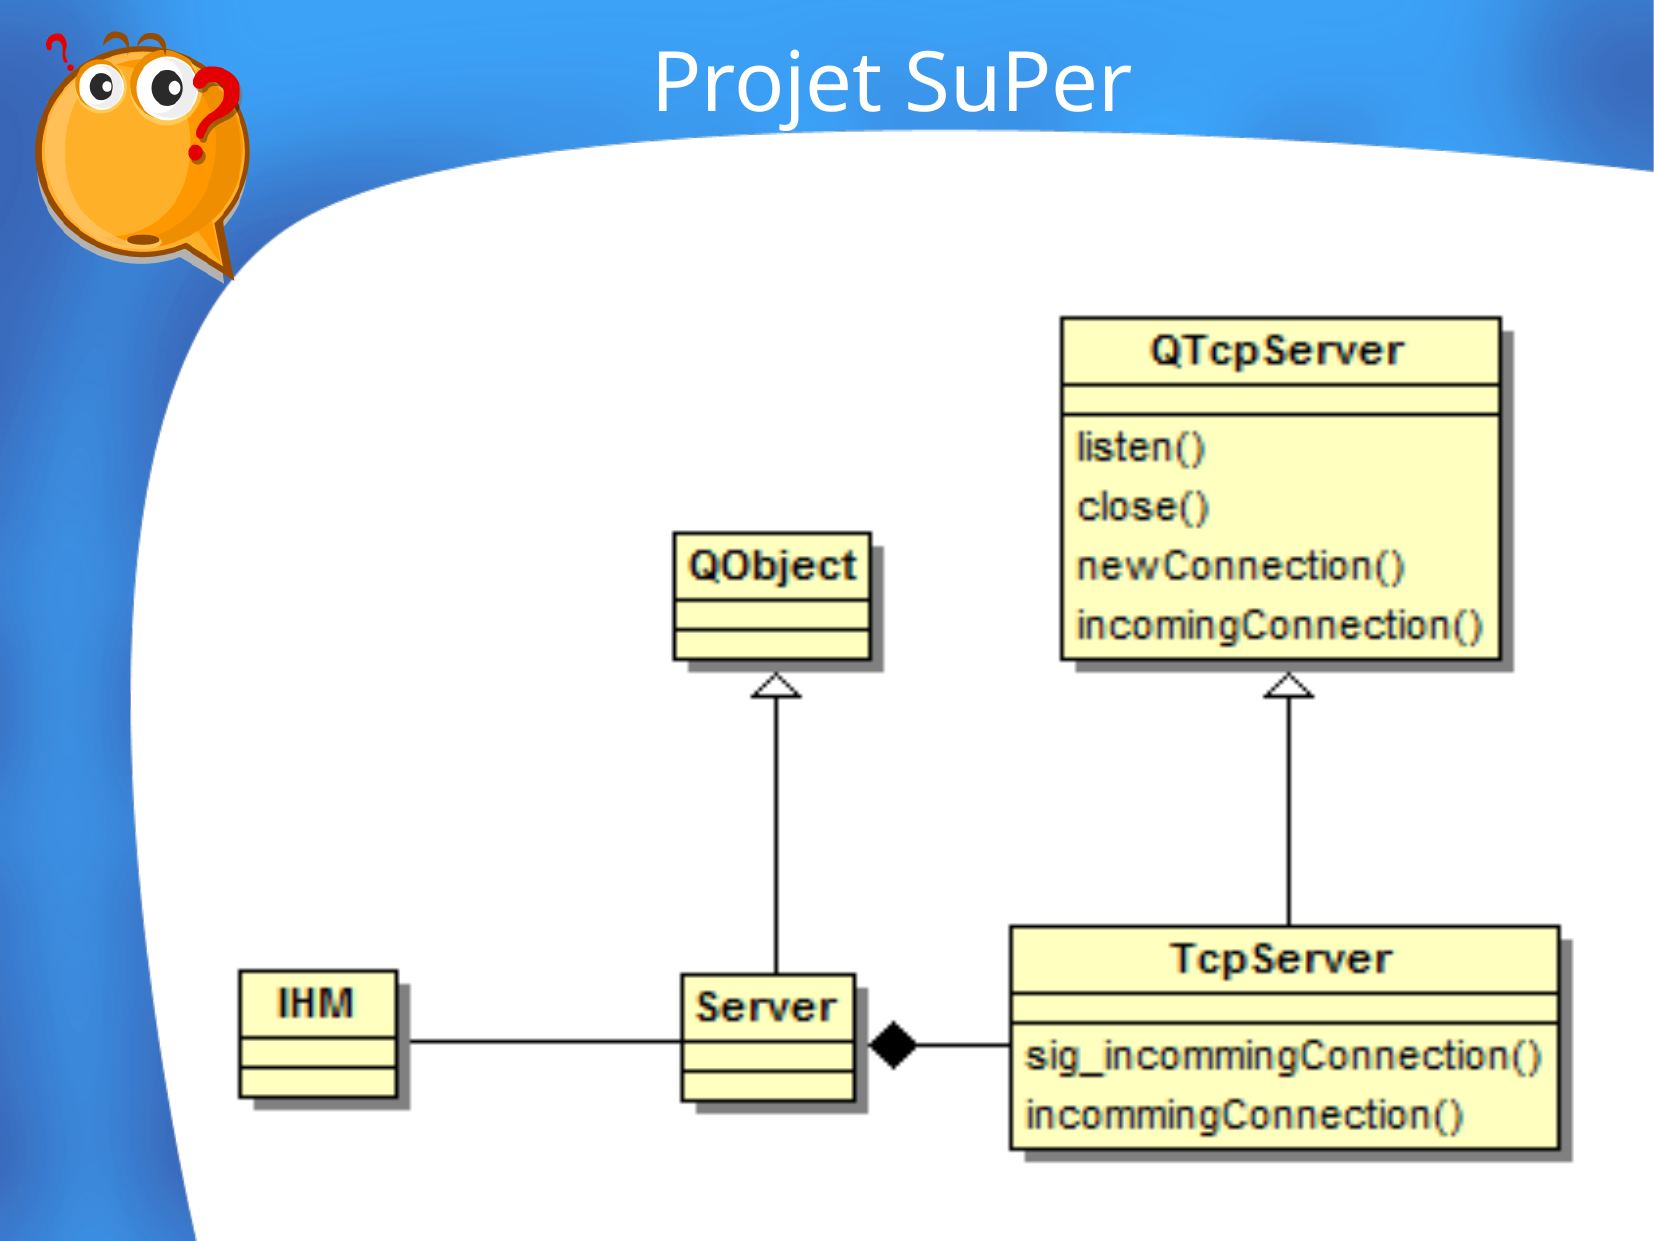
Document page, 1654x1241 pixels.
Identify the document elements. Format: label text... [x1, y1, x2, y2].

list Serveur [315, 171, 1486, 299]
title Projet SuPer [300, 12, 1486, 148]
picture [0, 0, 1654, 1241]
